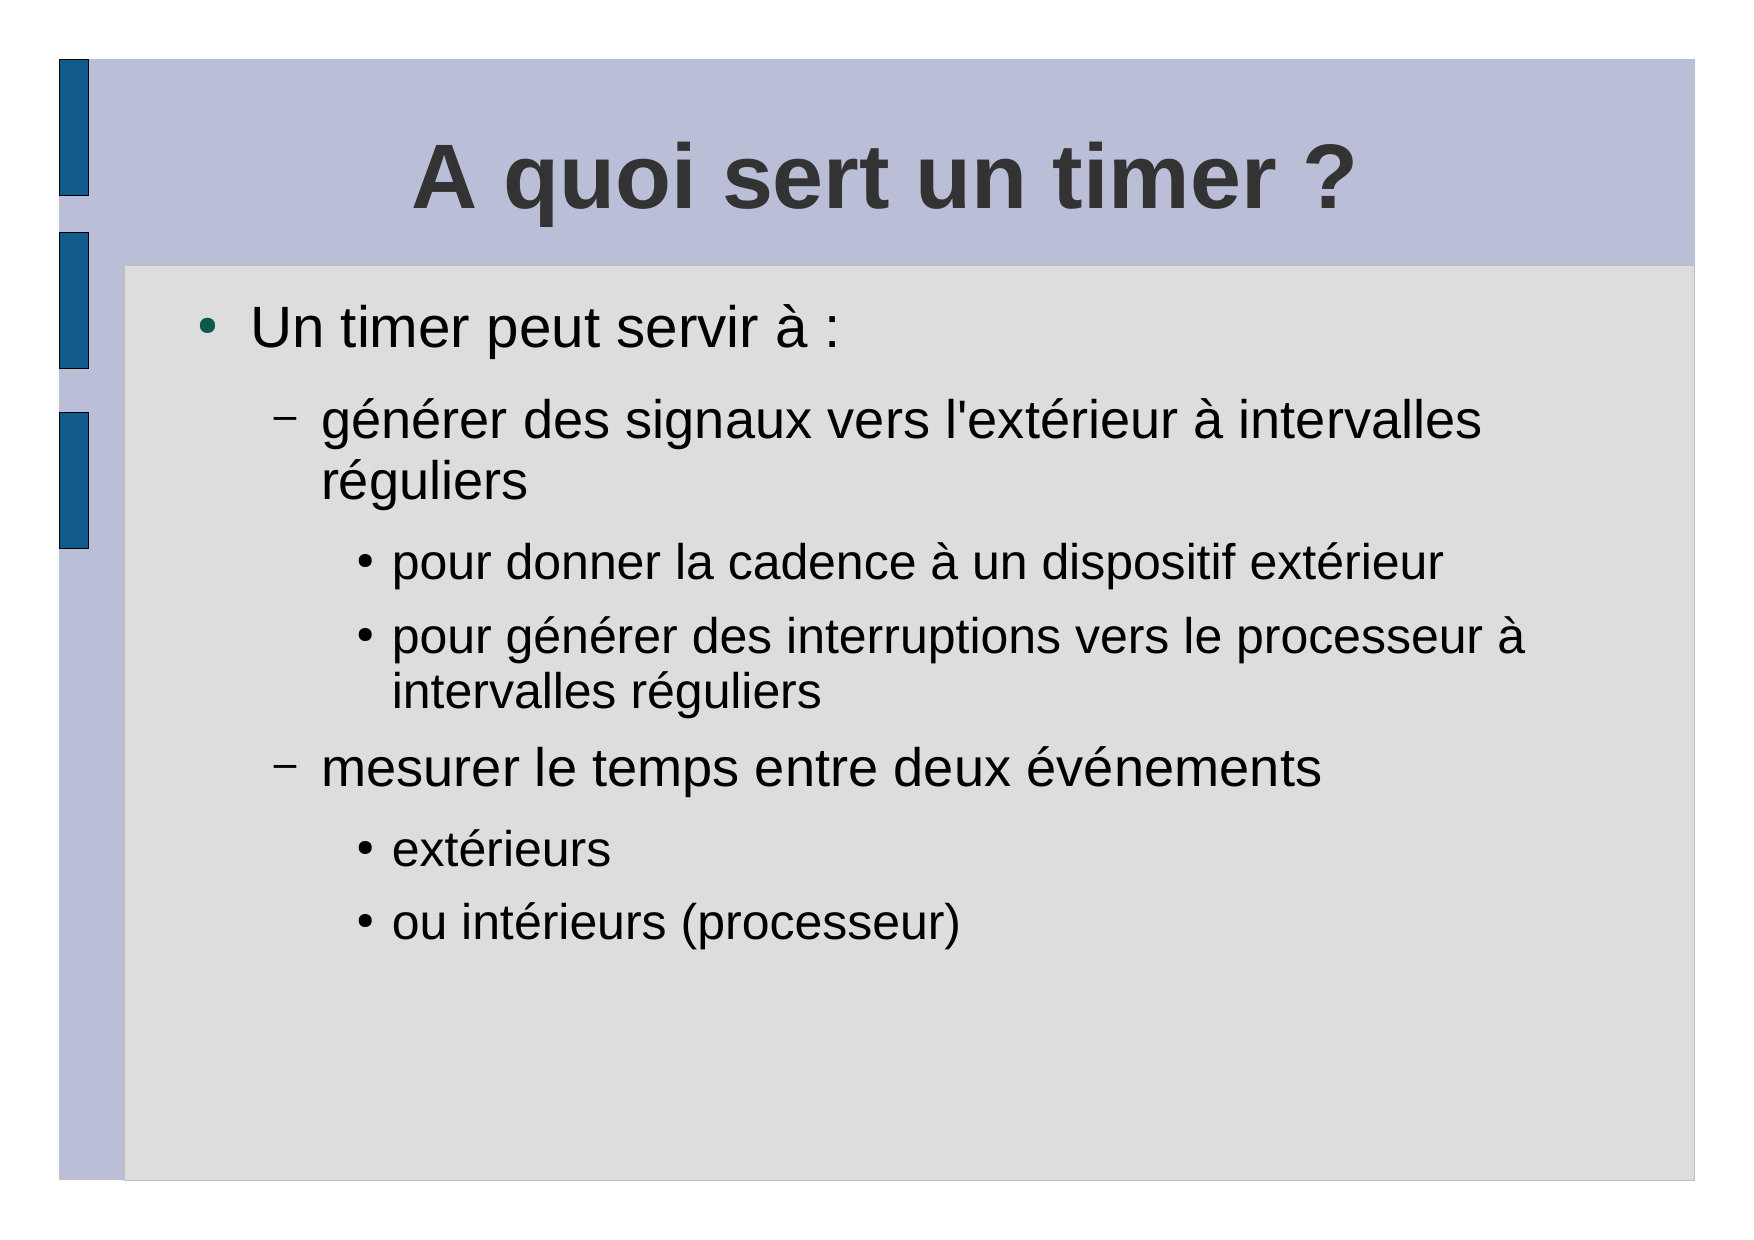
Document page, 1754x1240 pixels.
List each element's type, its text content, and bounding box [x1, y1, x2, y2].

title A quoi sert un timer ? [118, 88, 1654, 266]
list Un timer peut servir à : générer des signaux vers l'extérieur à intervalles réguliers pour donner la cadence à un dispositif extérieur pour générer des interruptions vers le processeur à intervalles réguliers mesurer le temps entre deux événements extérieurs ou intérieurs (processeur) [179, 295, 1684, 1093]
